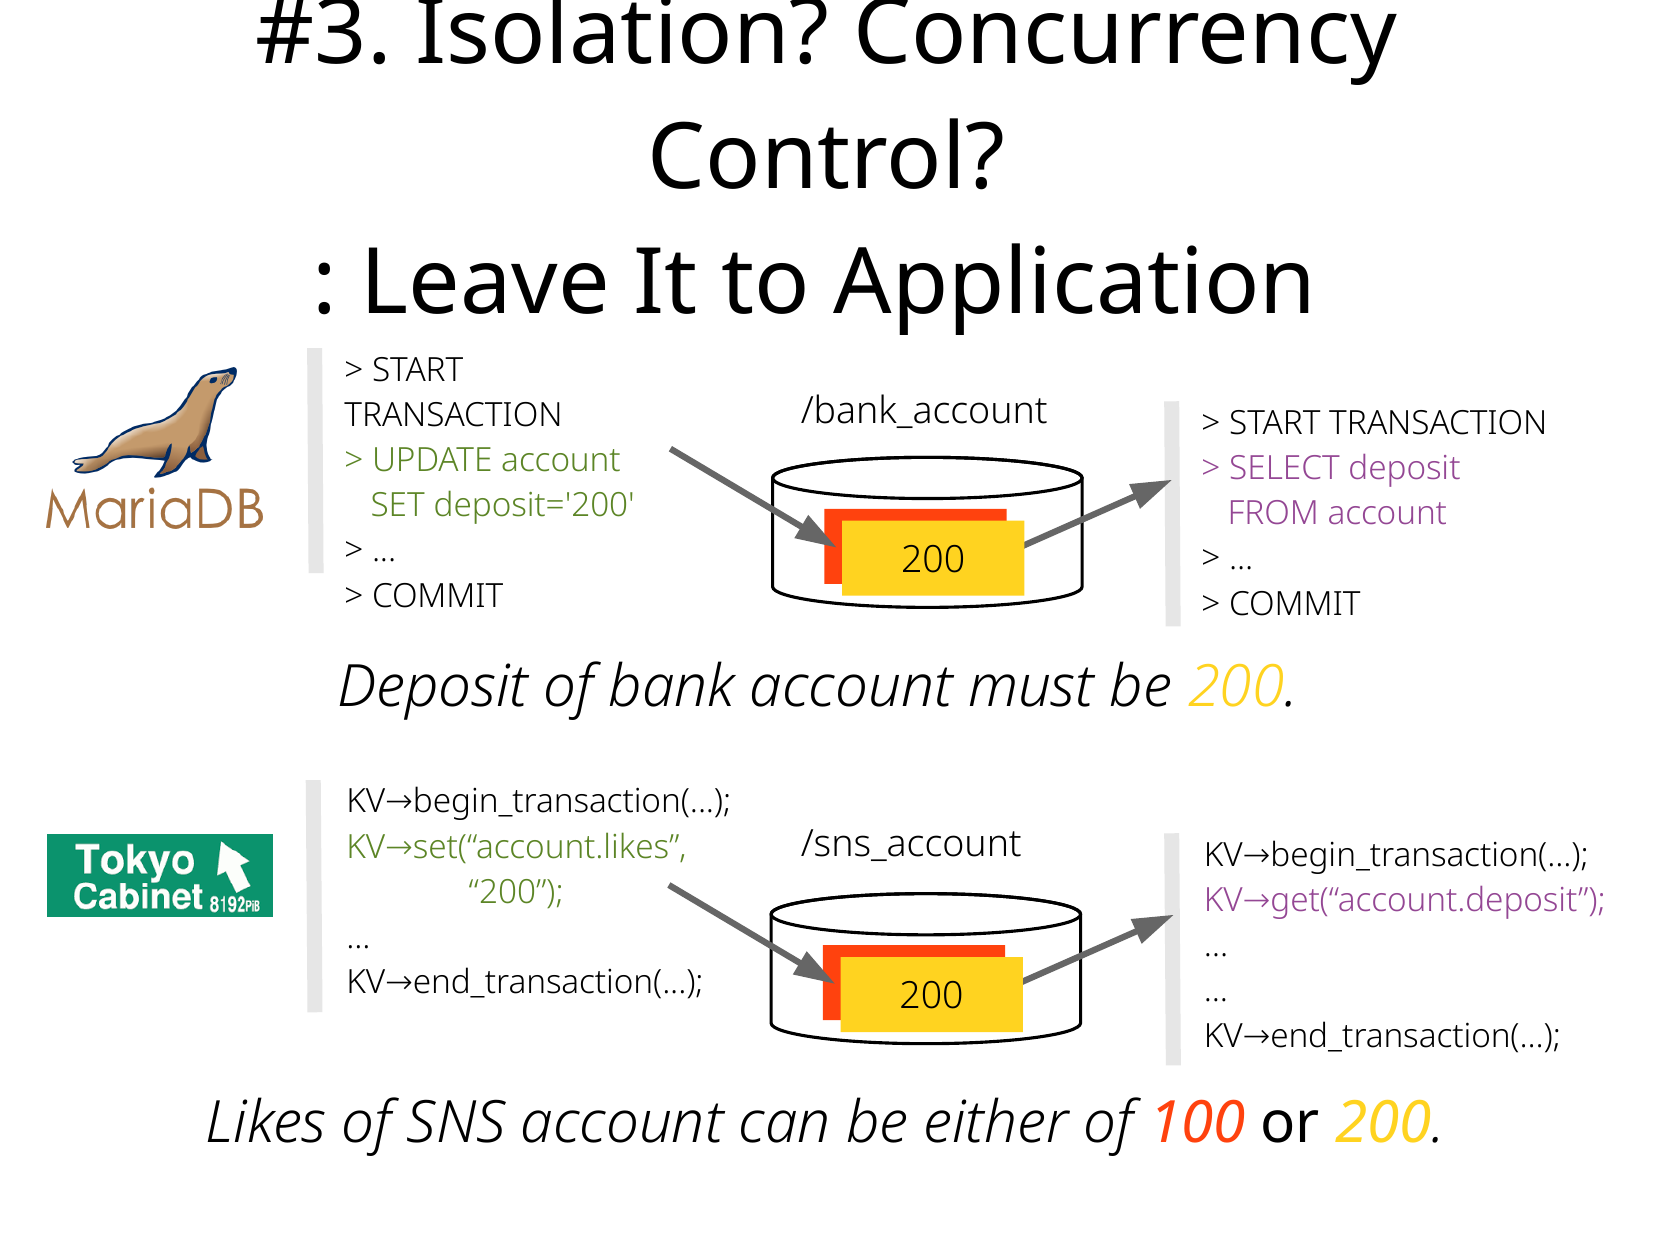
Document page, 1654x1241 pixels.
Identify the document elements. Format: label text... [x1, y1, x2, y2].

text_box /bank_account [786, 376, 1069, 443]
picture [47, 834, 273, 917]
picture [41, 362, 267, 533]
text_box 100 [824, 508, 1007, 584]
text_box > START TRANSACTION > SELECT deposit FROM account > ... > COMMIT [1186, 391, 1570, 634]
text_box /sns_account [786, 808, 1069, 875]
text_box KV→begin_transaction(...); KV→set(“account.likes”, “200”); ... KV→end_transaction(...); [331, 770, 796, 1013]
text_box 200 [840, 957, 1023, 1033]
text_box > START TRANSACTION > UPDATE account SET deposit='200' > ... > COMMIT [329, 338, 705, 581]
text_box 100 [822, 945, 1006, 1021]
text_box KV→begin_transaction(...); KV→get(“account.deposit”); … ... KV→end_transaction(...); [1189, 823, 1636, 1066]
text_box Deposit of bank account must be 200. [0, 634, 1654, 732]
title #3. Isolation? Concurrency Control? : Leave It to Application [82, 27, 1571, 279]
text_box 200 [842, 520, 1025, 596]
text_box Likes of SNS account can be either of 100 or 200. [0, 1071, 1654, 1169]
